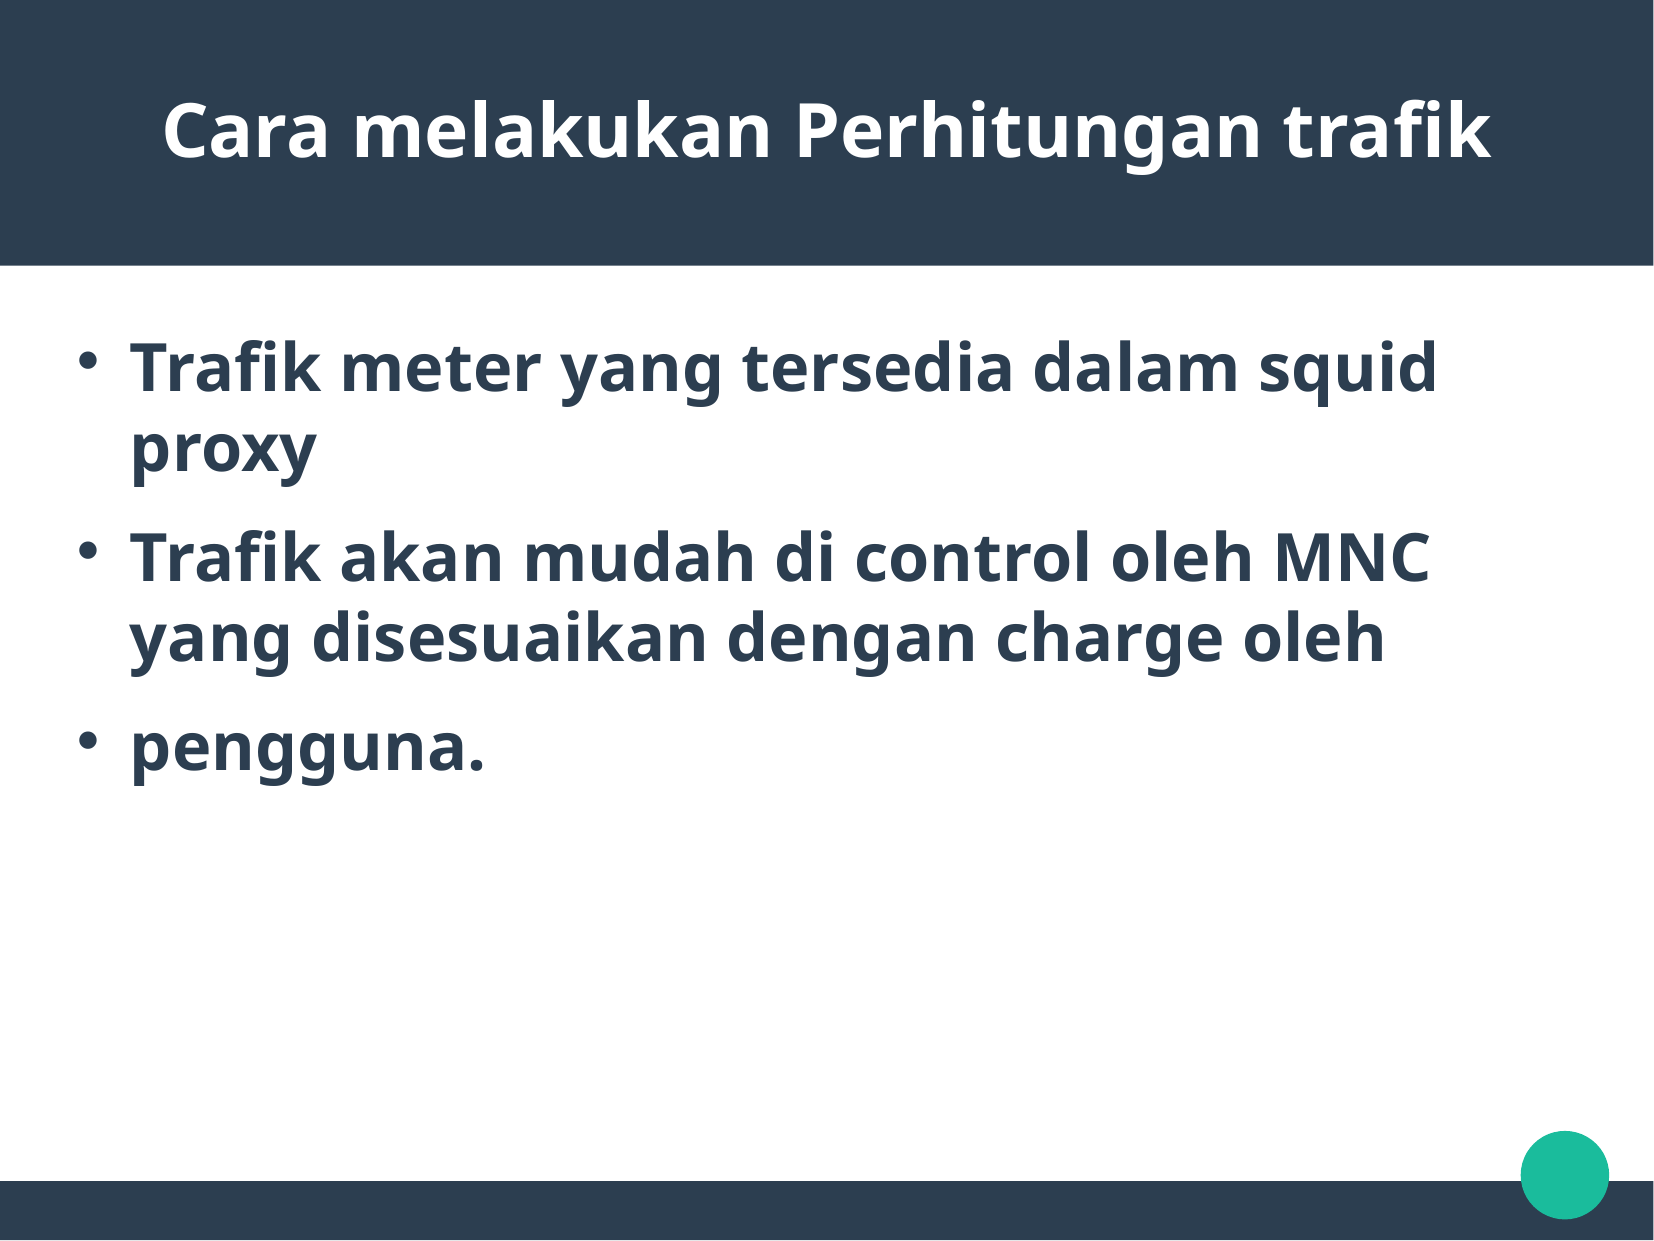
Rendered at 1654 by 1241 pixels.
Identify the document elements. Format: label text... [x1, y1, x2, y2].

text_box Trafik meter yang tersedia dalam squid proxy Trafik akan mudah di control oleh MNC yang disesuaikan dengan charge oleh pengguna. [59, 324, 1595, 1152]
text_box Cara melakukan Perhitungan trafik [59, 49, 1595, 207]
